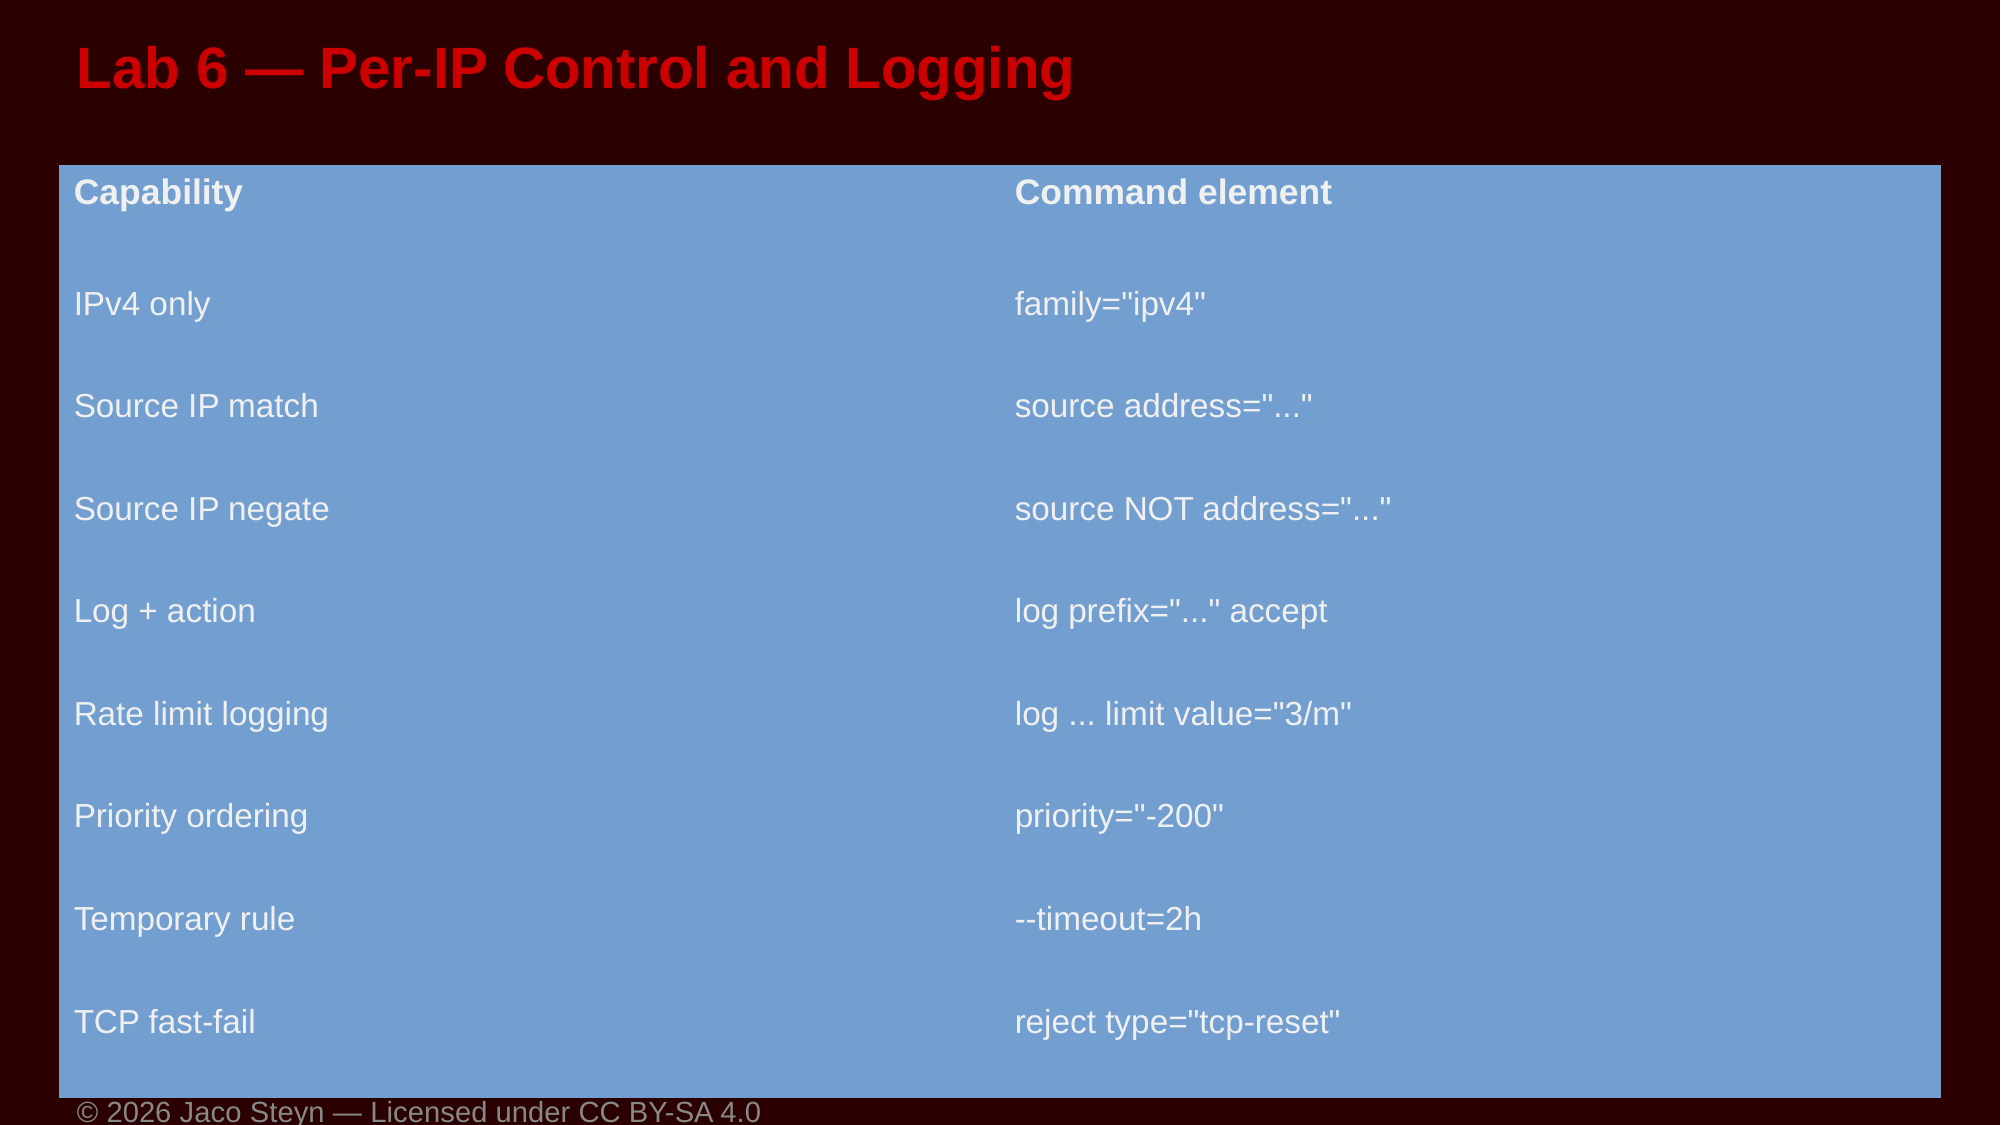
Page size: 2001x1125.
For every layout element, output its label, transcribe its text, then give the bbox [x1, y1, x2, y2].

table_cell Source IP match [59, 380, 1000, 483]
table_cell TCP fast-fail [59, 996, 1000, 1083]
table_cell Temporary rule [59, 893, 1000, 996]
table_header Command element [1000, 165, 1941, 278]
table_header Capability [59, 165, 1000, 278]
table_cell reject type="tcp-reset" [1000, 996, 1941, 1083]
text_box Lab 6 — Per-IP Control and Logging [59, 23, 1942, 142]
text_box © 2026 Jaco Steyn — Licensed under CC BY-SA 4.0 [59, 1083, 1942, 1120]
table_cell IPv4 only [59, 278, 1000, 380]
table_cell Rate limit logging [59, 688, 1000, 791]
table_cell priority="-200" [1000, 791, 1941, 893]
table_cell Log + action [59, 585, 1000, 688]
table_cell --timeout=2h [1000, 893, 1941, 996]
table_cell Source IP negate [59, 483, 1000, 585]
table_cell log ... limit value="3/m" [1000, 688, 1941, 791]
table_cell log prefix="..." accept [1000, 585, 1941, 688]
table_cell family="ipv4" [1000, 278, 1941, 380]
table_cell source address="..." [1000, 380, 1941, 483]
table_cell source NOT address="..." [1000, 483, 1941, 585]
table_cell Priority ordering [59, 791, 1000, 893]
